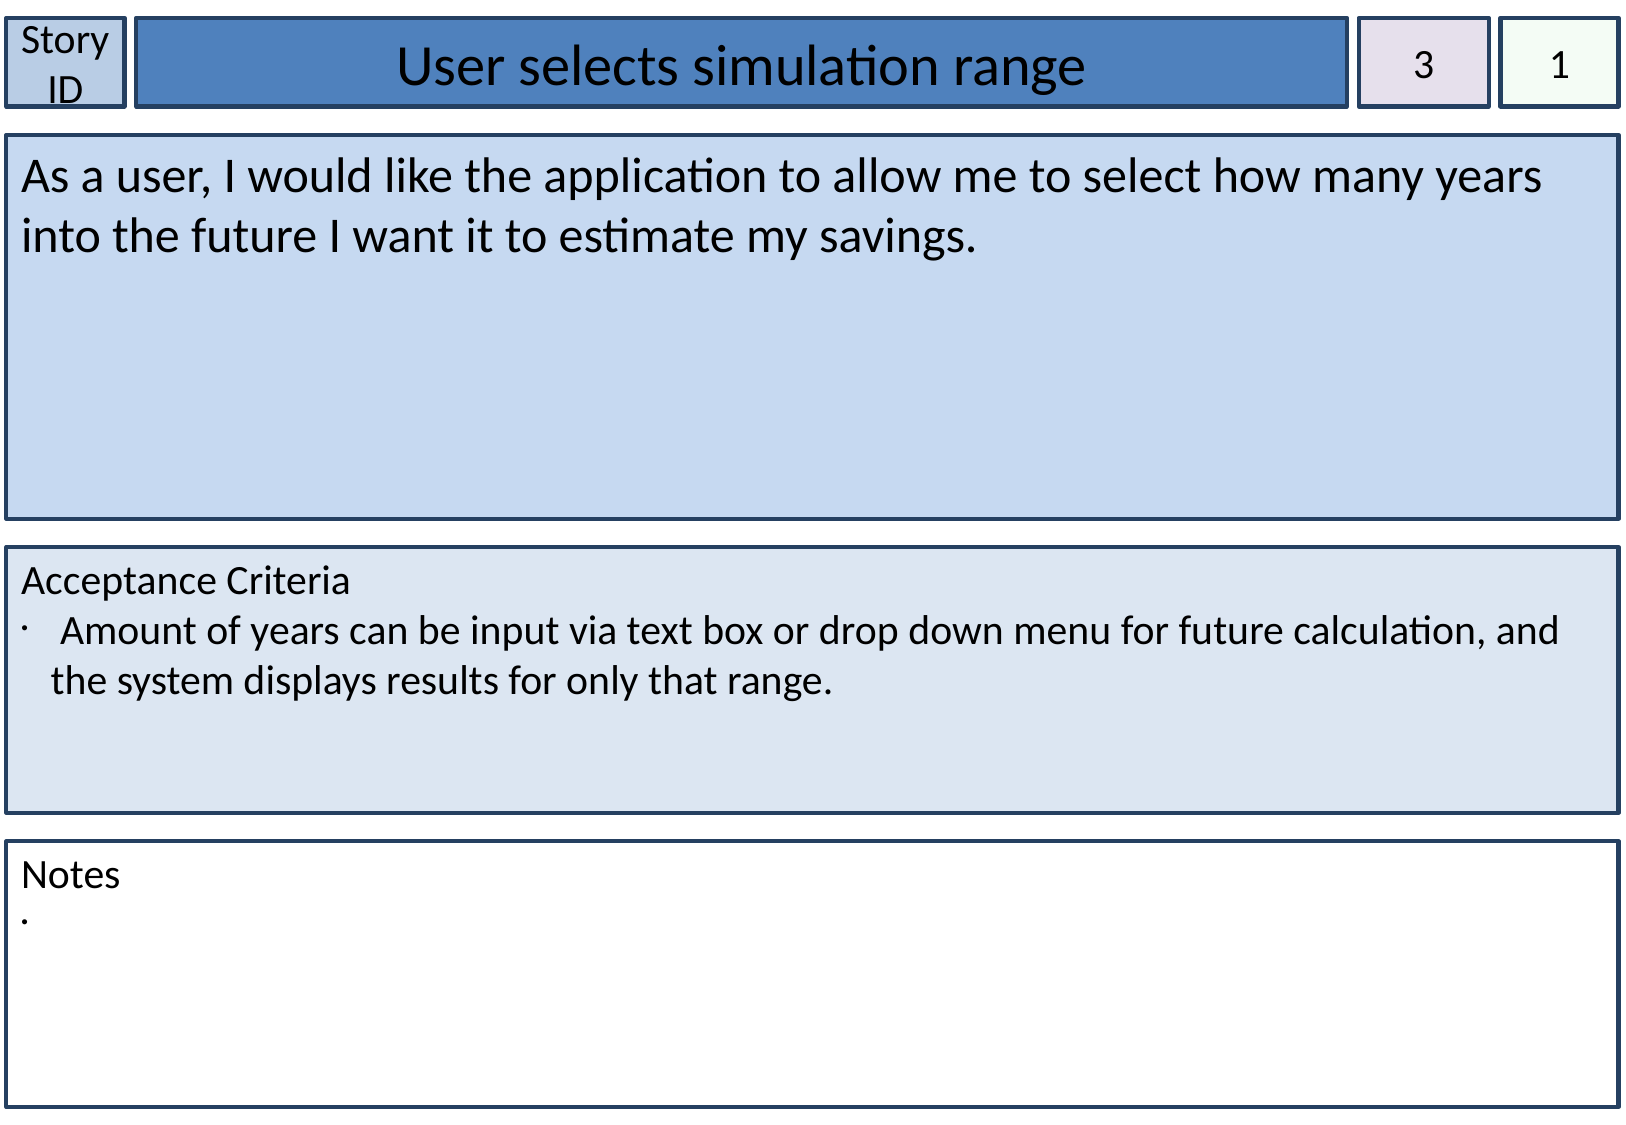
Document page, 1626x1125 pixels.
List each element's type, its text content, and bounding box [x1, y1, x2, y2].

text_box Acceptance Criteria Amount of years can be input via text box or drop down menu for future calculation, and the system displays results for only that range. [6, 547, 1619, 813]
text_box 1 [1500, 17, 1619, 107]
text_box 3 [1358, 17, 1489, 107]
text_box As a user, I would like the application to allow me to select how many years into the future I want it to estimate my savings. [6, 134, 1619, 519]
text_box Notes [6, 841, 1619, 1107]
text_box Story ID [6, 17, 125, 107]
text_box User selects simulation range [136, 17, 1347, 107]
